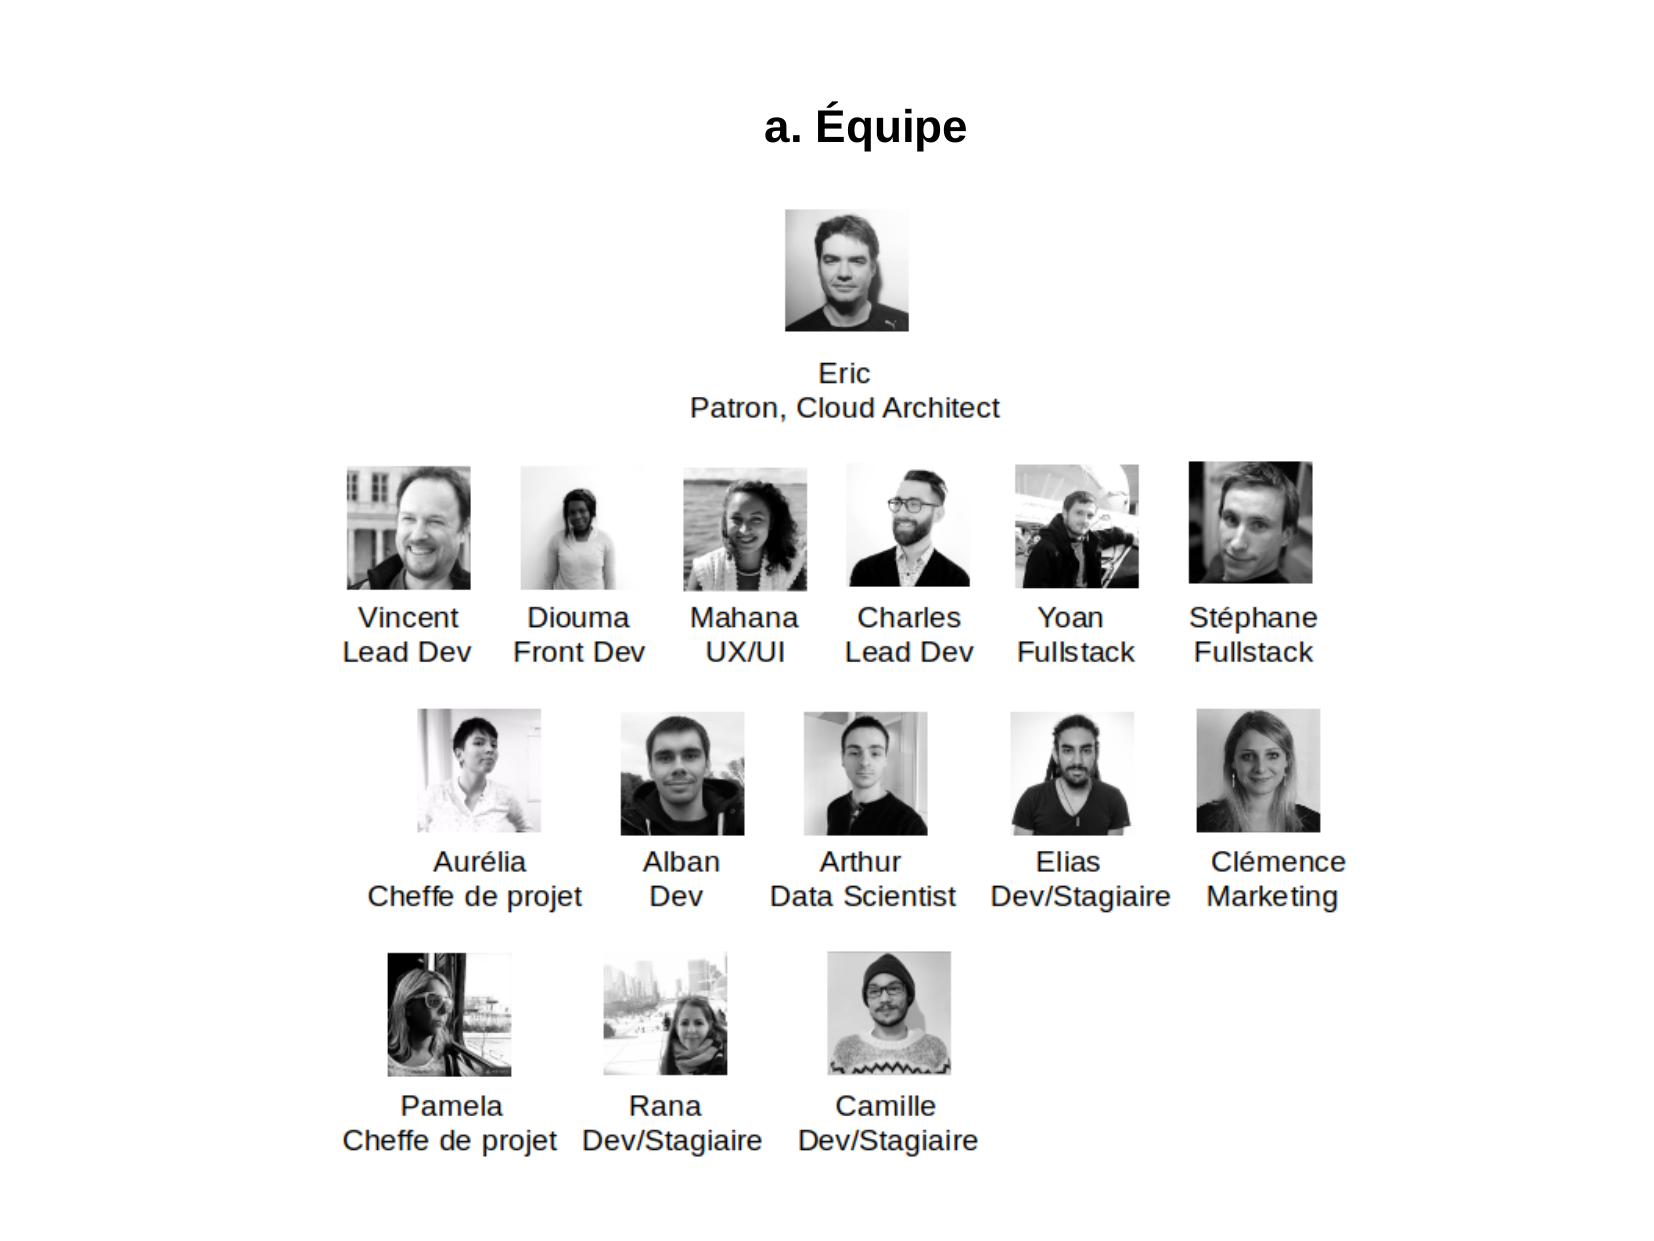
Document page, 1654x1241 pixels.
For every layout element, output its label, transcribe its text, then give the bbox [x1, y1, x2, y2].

text_box a. Équipe [750, 93, 1036, 211]
picture [316, 194, 1366, 1174]
